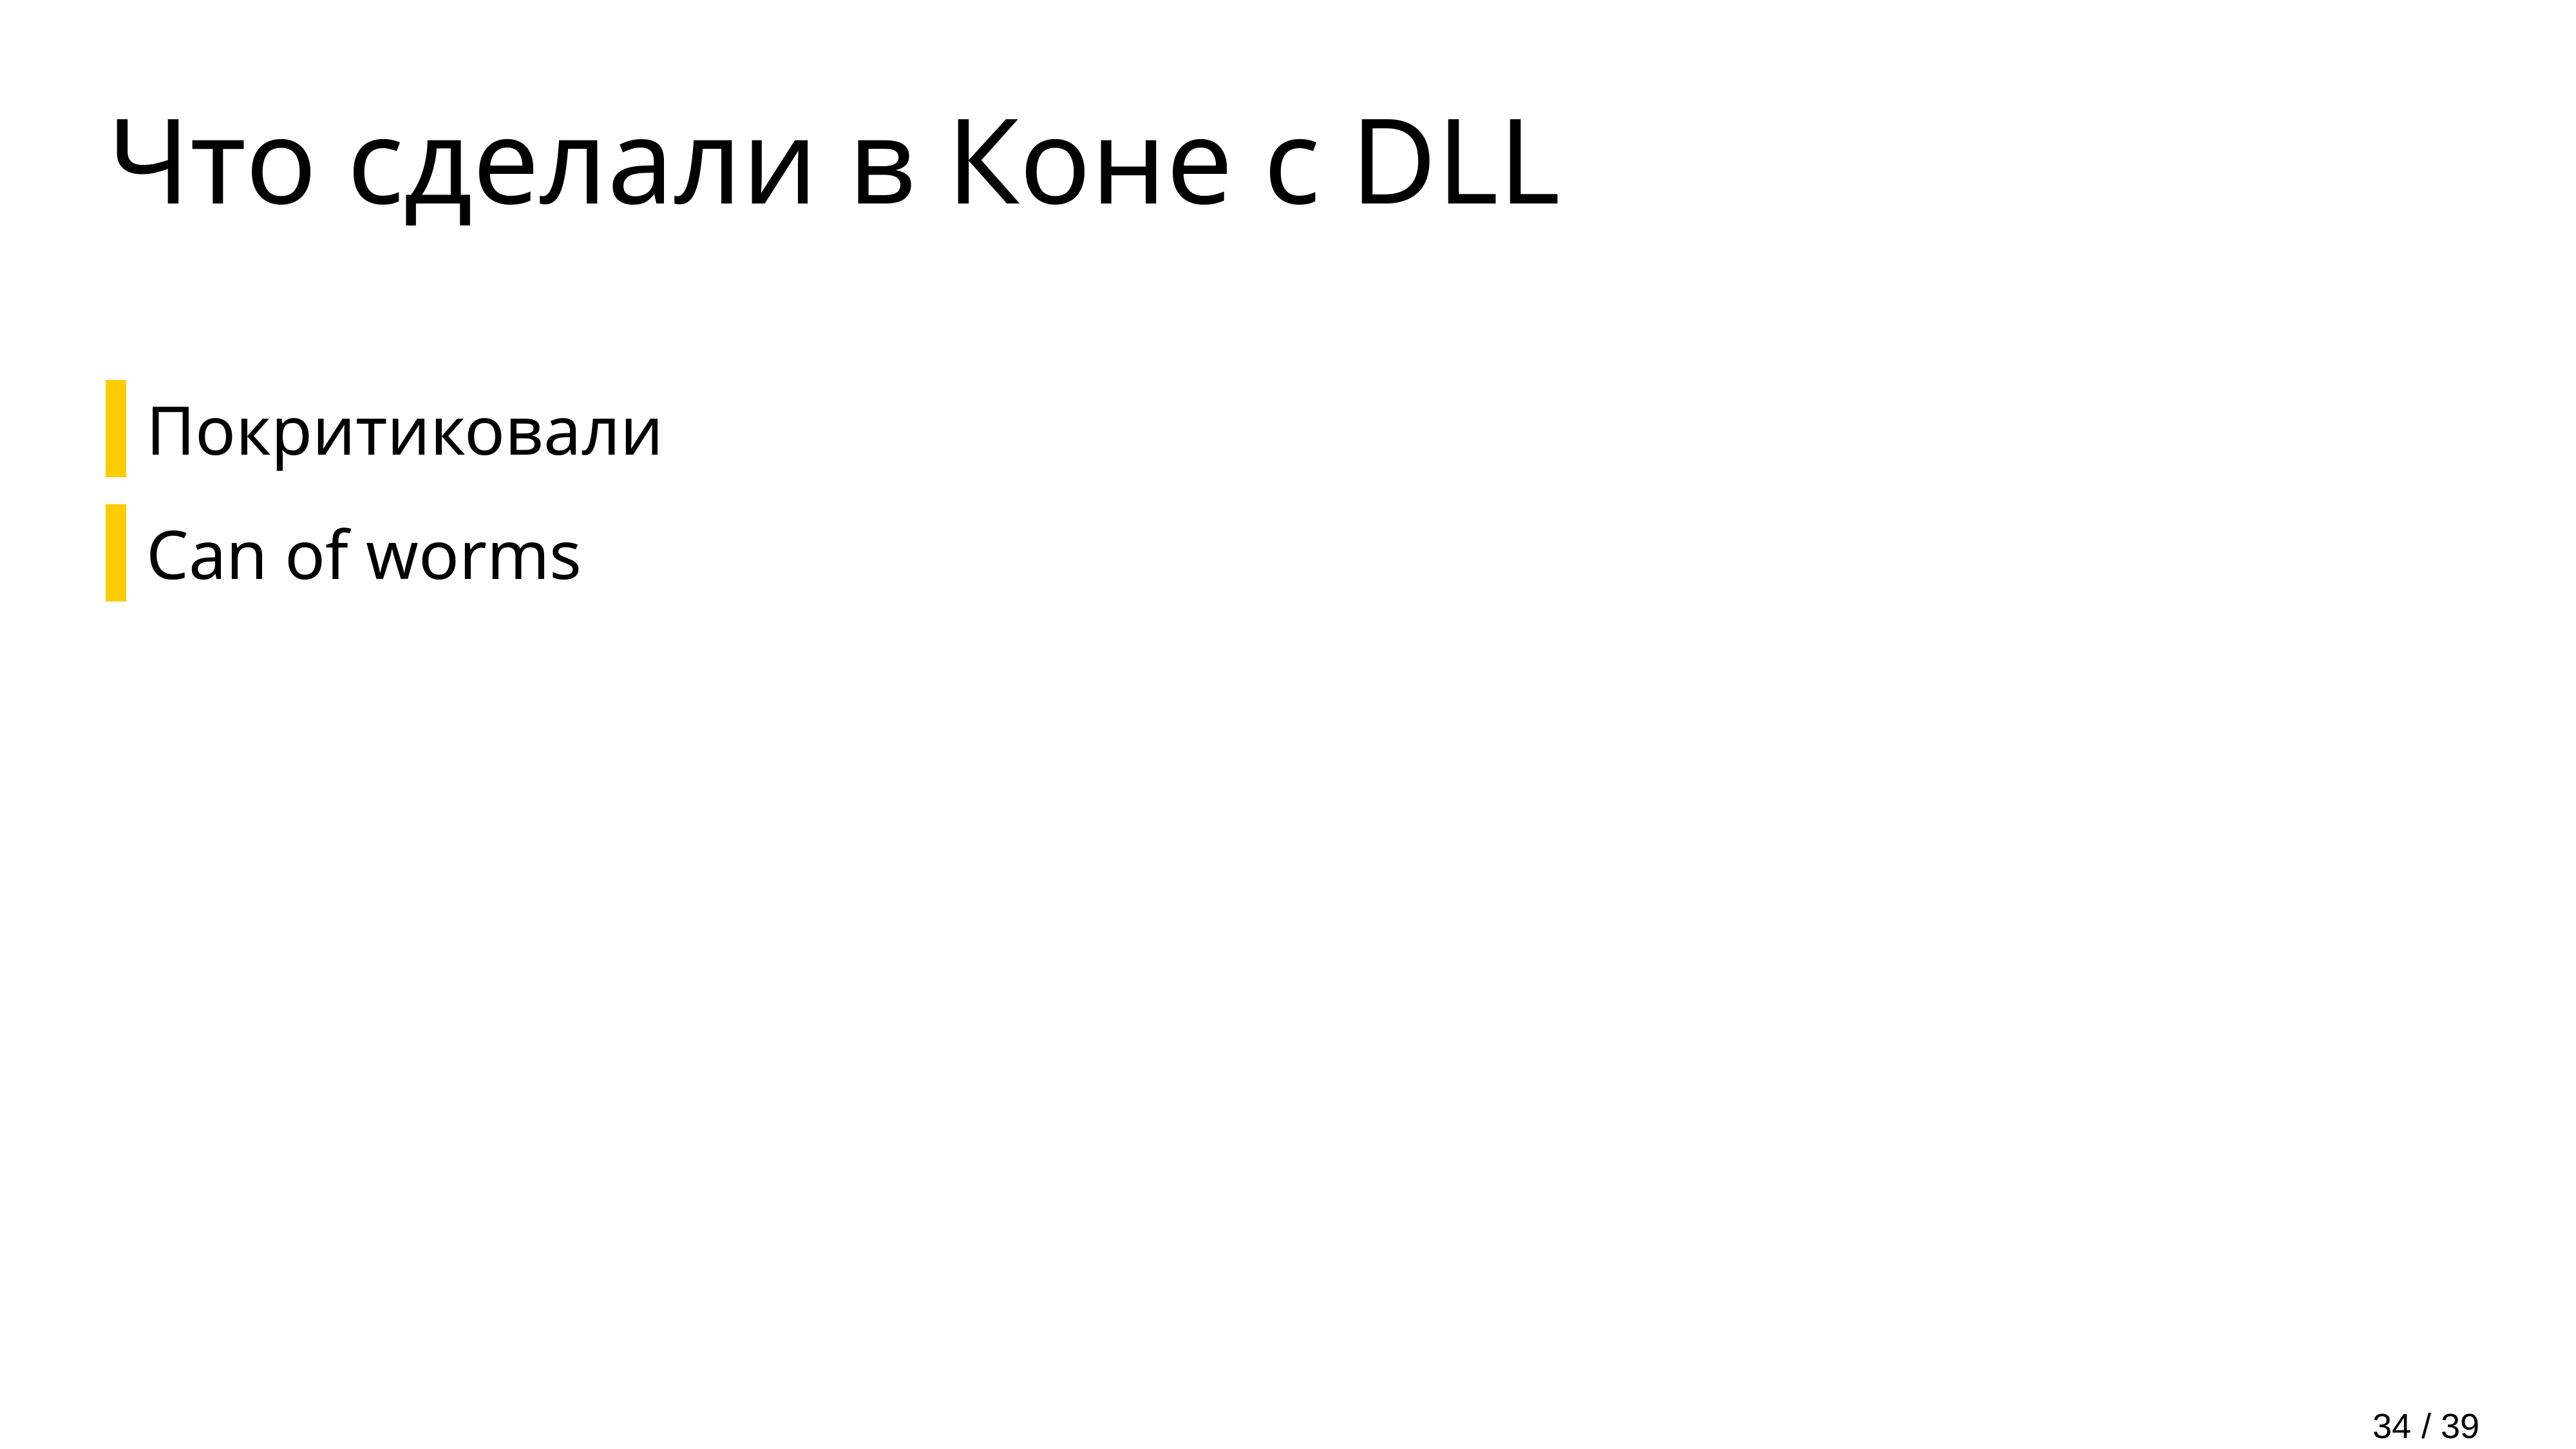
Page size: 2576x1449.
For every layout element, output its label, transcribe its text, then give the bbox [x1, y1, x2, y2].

text_box Покритиковали Can of worms [96, 364, 2512, 1419]
title Что сделали в Коне с DLL [108, 80, 2468, 242]
text_box <number> / 39 [2363, 1402, 2576, 1449]
